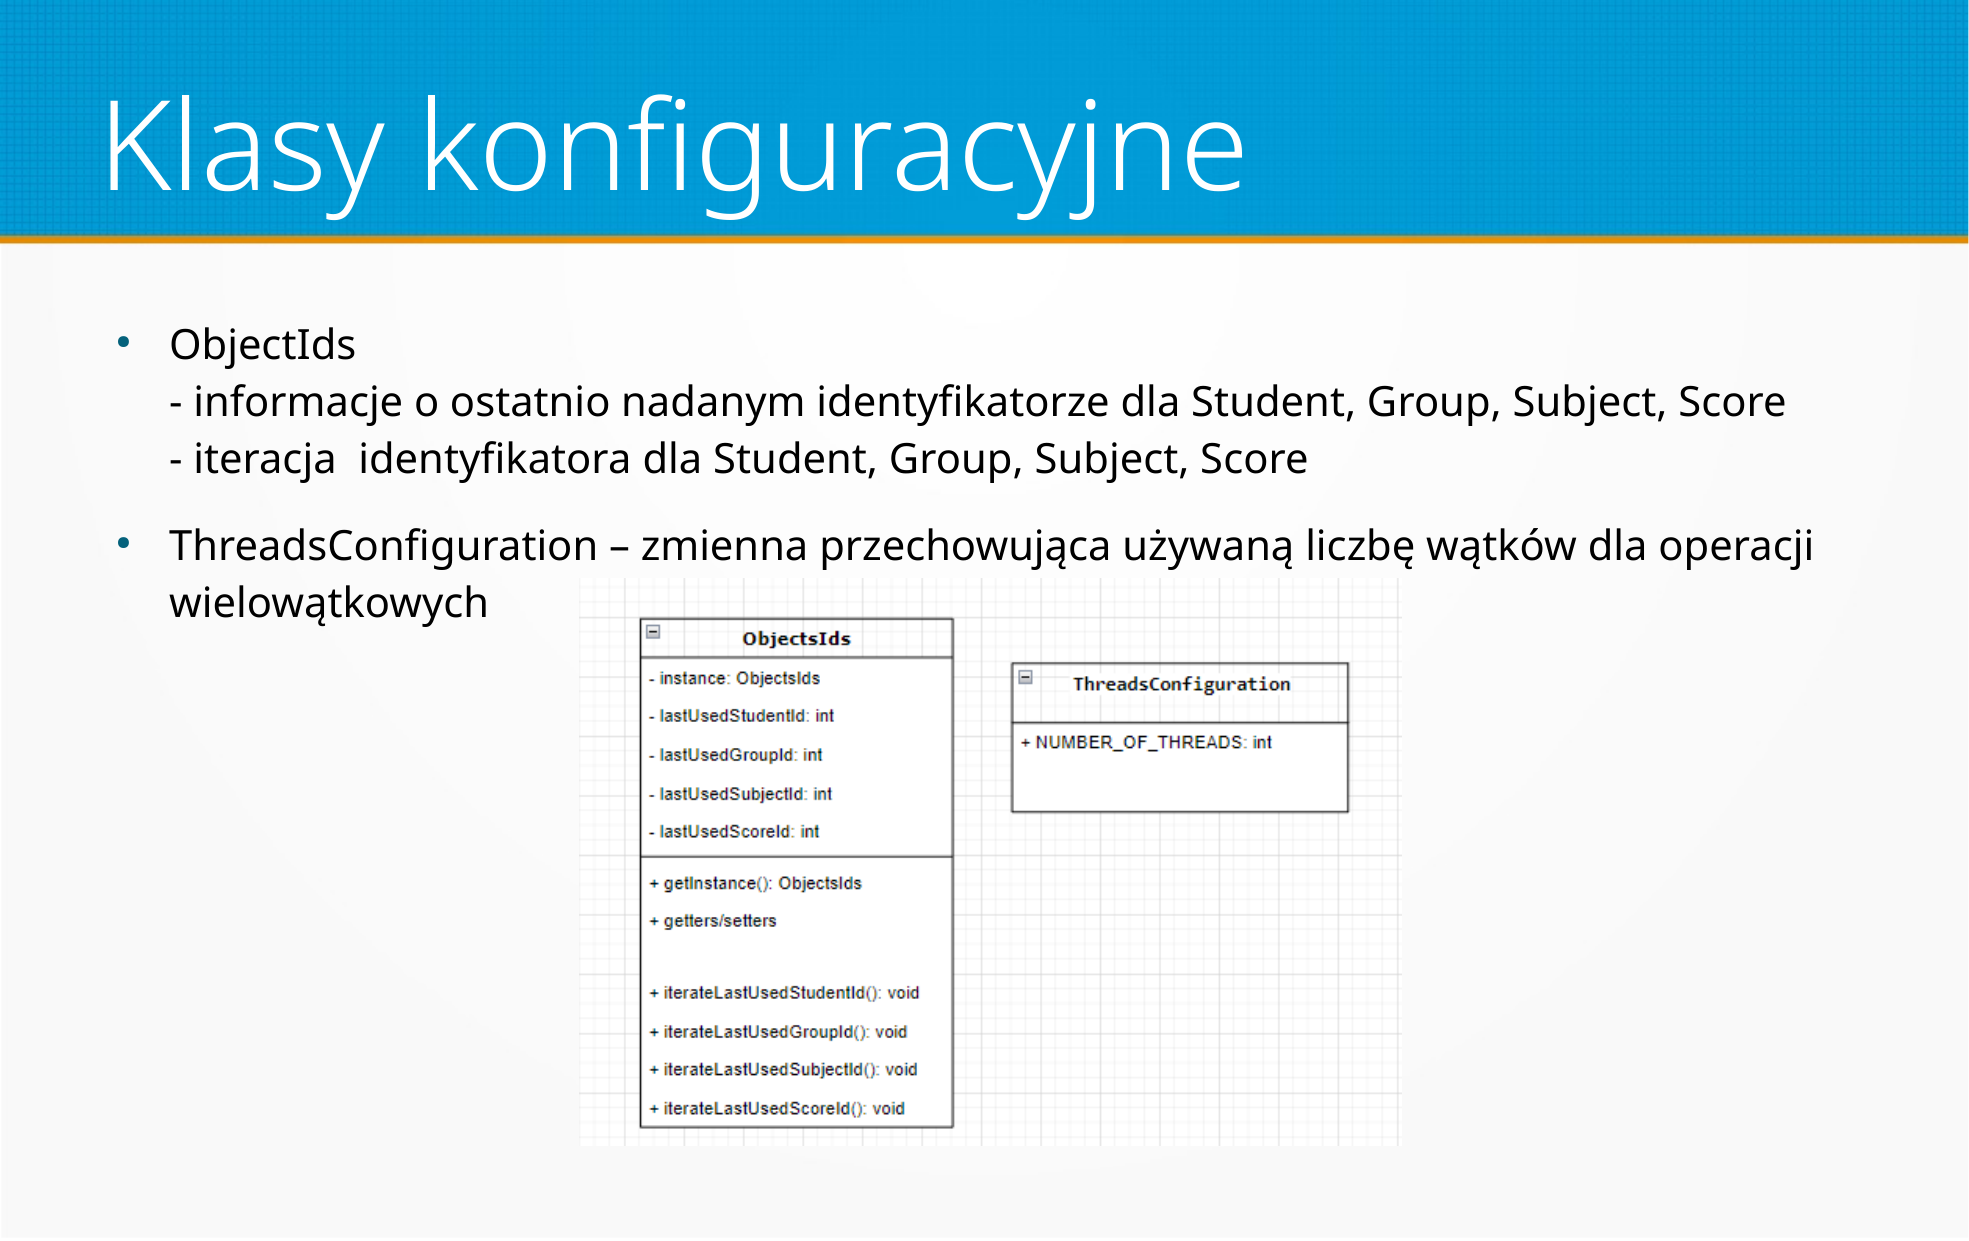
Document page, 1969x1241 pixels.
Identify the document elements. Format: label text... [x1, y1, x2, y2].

picture [0, 233, 1969, 1241]
list ObjectIds - informacje o ostatnio nadanym identyfikatorze dla Student, Group, Subject, Score - iteracja identyfikatora dla Student, Group, Subject, Score ThreadsConfiguration – zmienna przechowująca używaną liczbę wątków dla operacji wielowątkowych [98, 315, 1861, 1081]
title Klasy konfiguracyjne [98, 19, 1870, 227]
